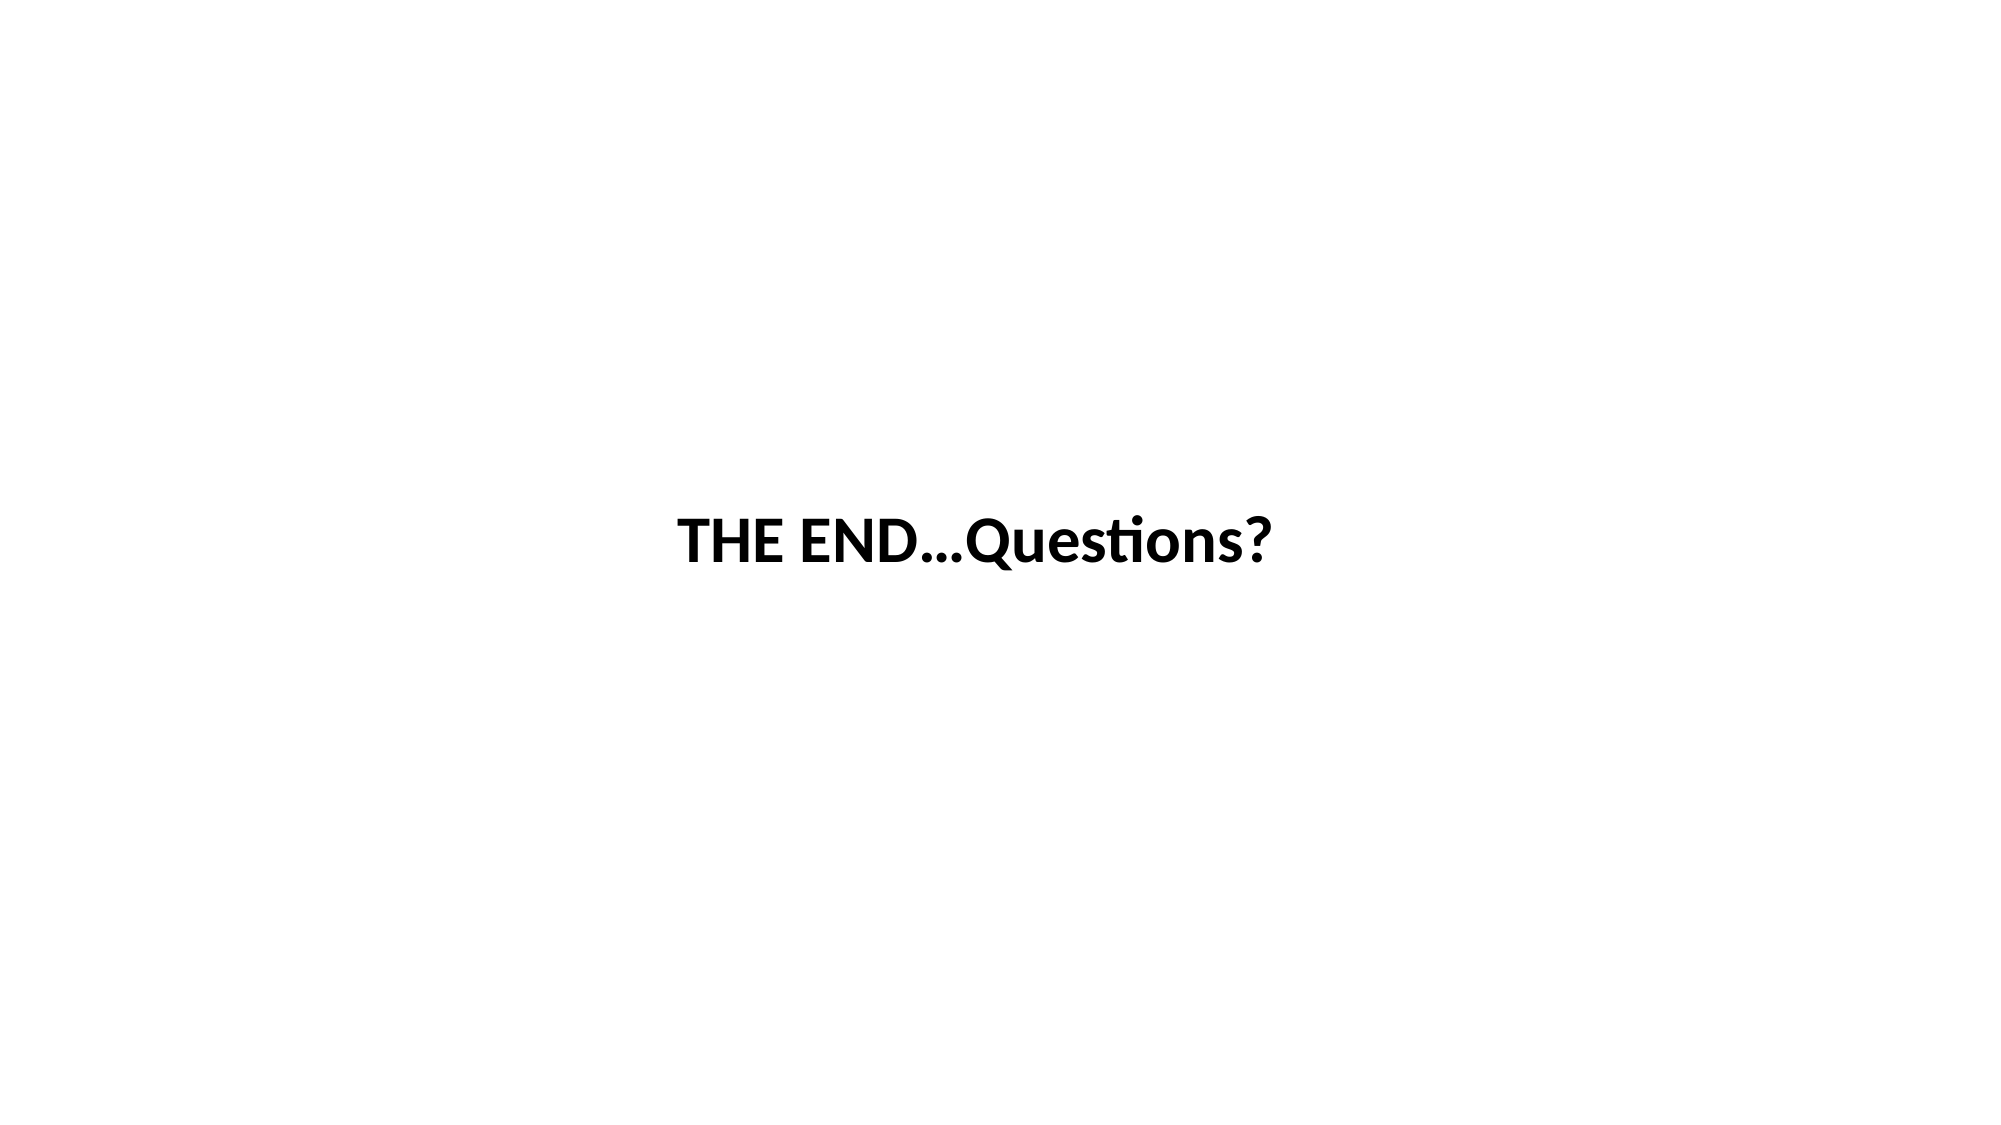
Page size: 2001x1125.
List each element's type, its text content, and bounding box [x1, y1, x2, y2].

text_box THE END…Questions? [662, 487, 1799, 584]
